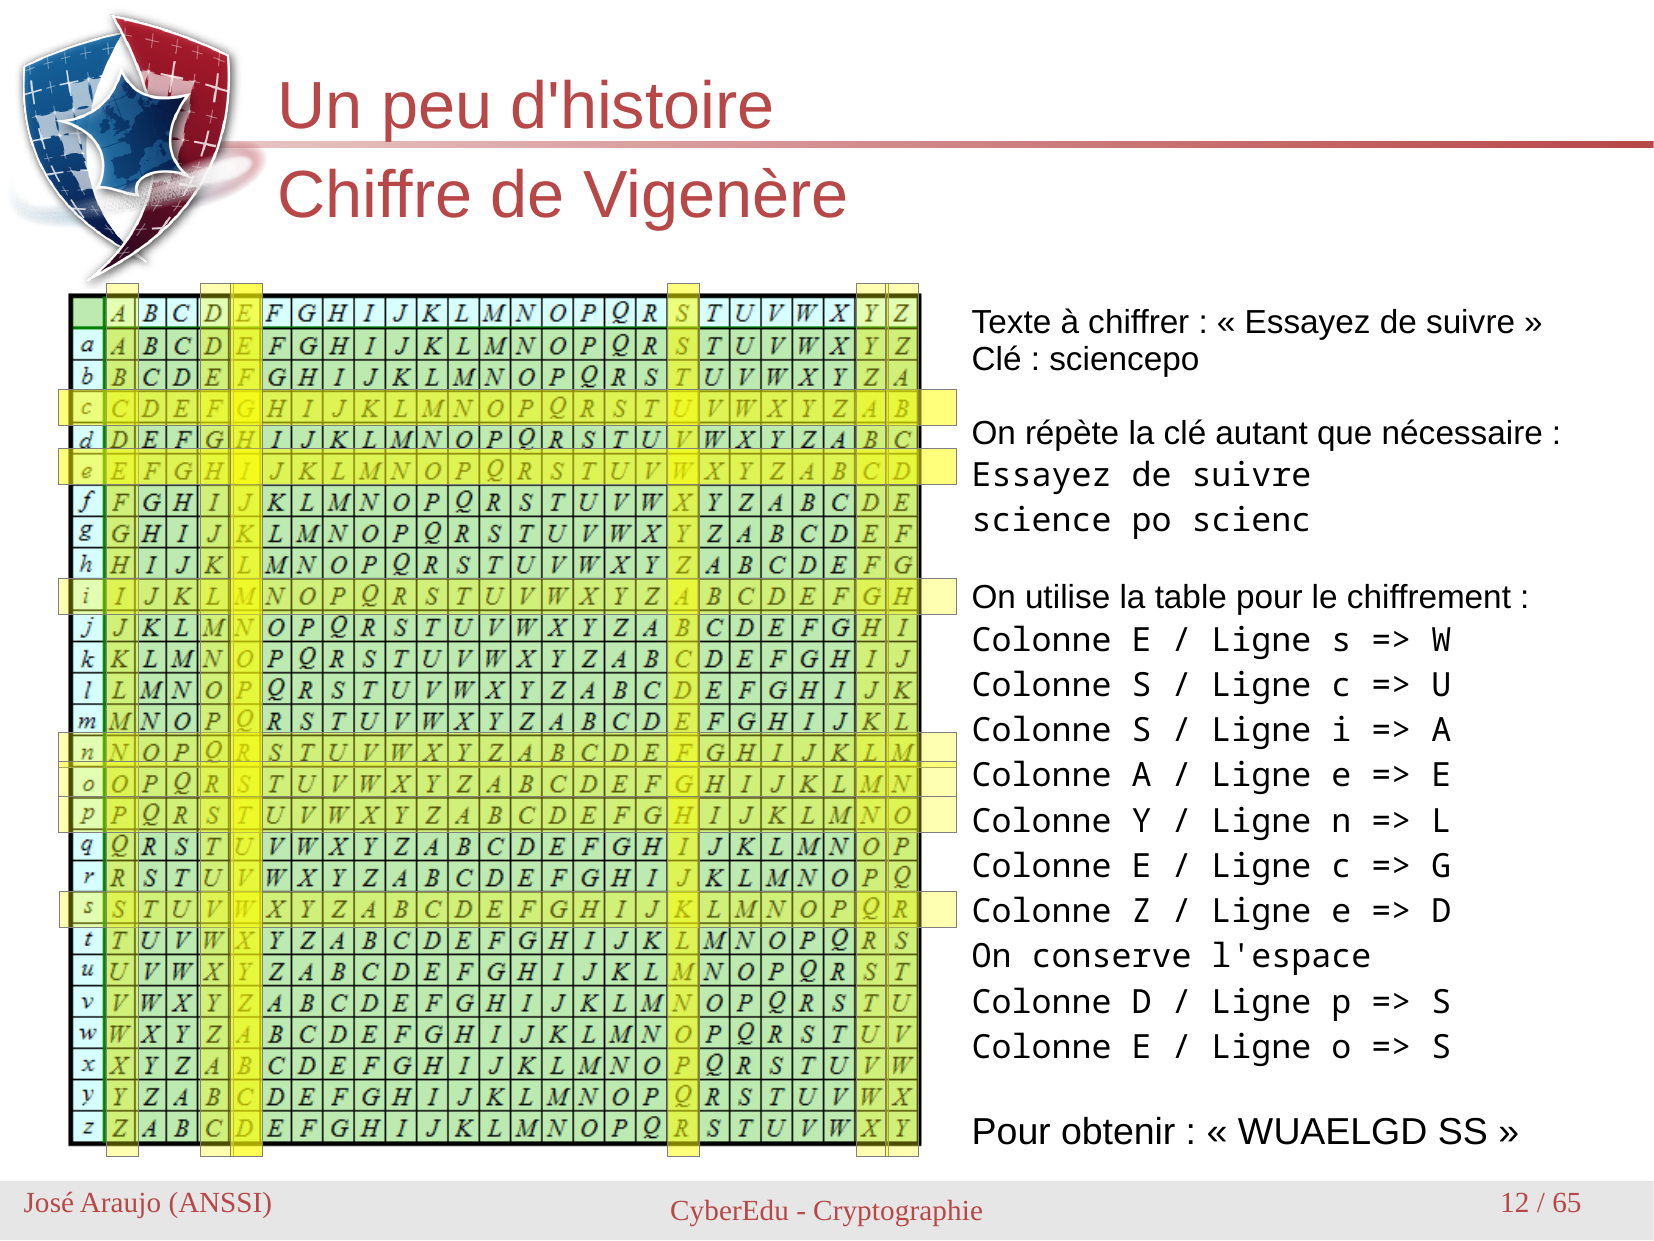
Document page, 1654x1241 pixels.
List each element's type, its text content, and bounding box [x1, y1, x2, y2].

picture [700, 485, 856, 578]
title Un peu d'histoire Chiffre de Vigenère [277, 49, 1642, 237]
text_box Texte à chiffrer : « Essayez de suivre » Clé : sciencepo On répète la clé autant que nécessaire : Essayez de suivre science po scienc On utilise la table pour le chiffrement : Colonne E / Ligne s => W Colonne S / Ligne c => U Colonne S / Ligne i => A Colonne A / Ligne e => E Colonne Y / Ligne n => L Colonne E / Ligne c => G Colonne Z / Ligne e => D On conserve l'espace Colonne D / Ligne p => S Colonne E / Ligne o => S Pour obtenir : « WUAELGD SS » [971, 303, 1642, 1241]
picture [919, 426, 928, 448]
picture [0, 0, 667, 389]
picture [263, 426, 667, 448]
picture [64, 485, 106, 578]
picture [263, 928, 667, 1151]
picture [64, 426, 106, 448]
picture [139, 615, 200, 732]
text_box [58, 283, 957, 1157]
picture [263, 615, 667, 732]
picture [919, 833, 928, 891]
picture [700, 928, 856, 1151]
picture [64, 615, 106, 732]
picture [700, 289, 856, 389]
picture [139, 928, 200, 1151]
picture [64, 928, 106, 1151]
picture [139, 485, 200, 578]
picture [700, 615, 856, 732]
picture [139, 833, 200, 891]
picture [263, 833, 667, 891]
picture [919, 928, 928, 1151]
picture [919, 289, 928, 389]
picture [139, 426, 200, 448]
picture [64, 833, 106, 891]
picture [700, 833, 856, 891]
picture [263, 485, 667, 578]
picture [700, 426, 856, 448]
picture [919, 615, 928, 732]
picture [919, 485, 928, 578]
